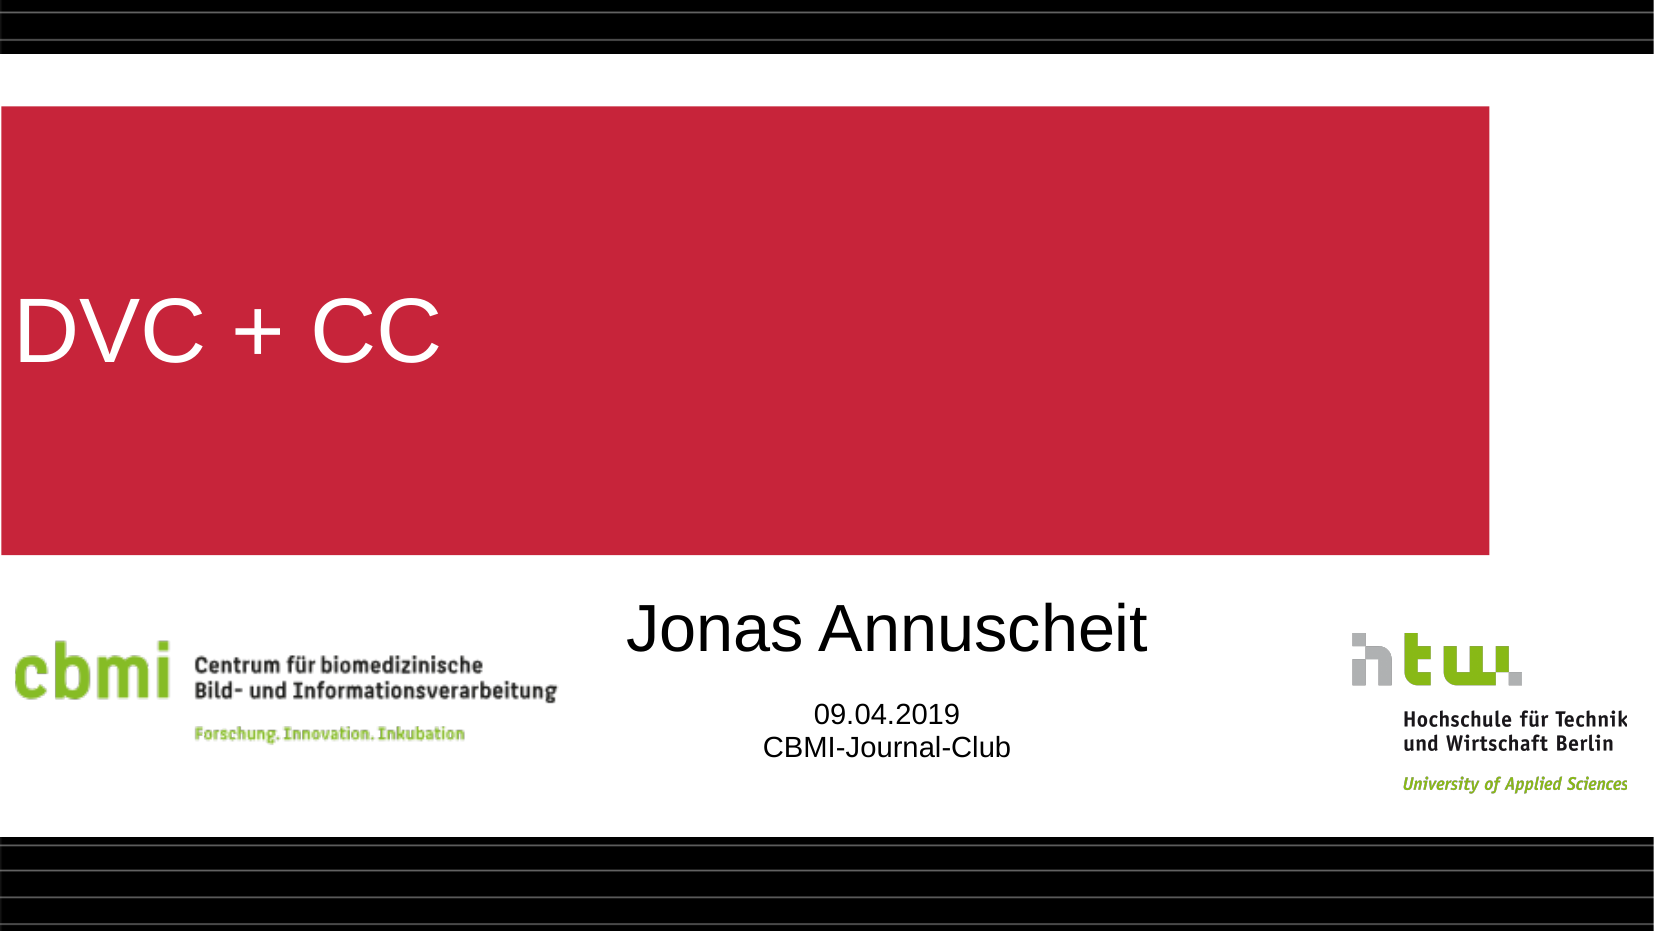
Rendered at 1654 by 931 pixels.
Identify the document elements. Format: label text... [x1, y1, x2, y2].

picture [0, 837, 1654, 931]
title DVC + CC [1, 106, 1490, 556]
picture [14, 625, 559, 756]
picture [0, 0, 1654, 54]
picture [1350, 628, 1627, 796]
subtitle Jonas Annuscheit 09.04.2019 CBMI-Journal-Club [625, 590, 1489, 804]
